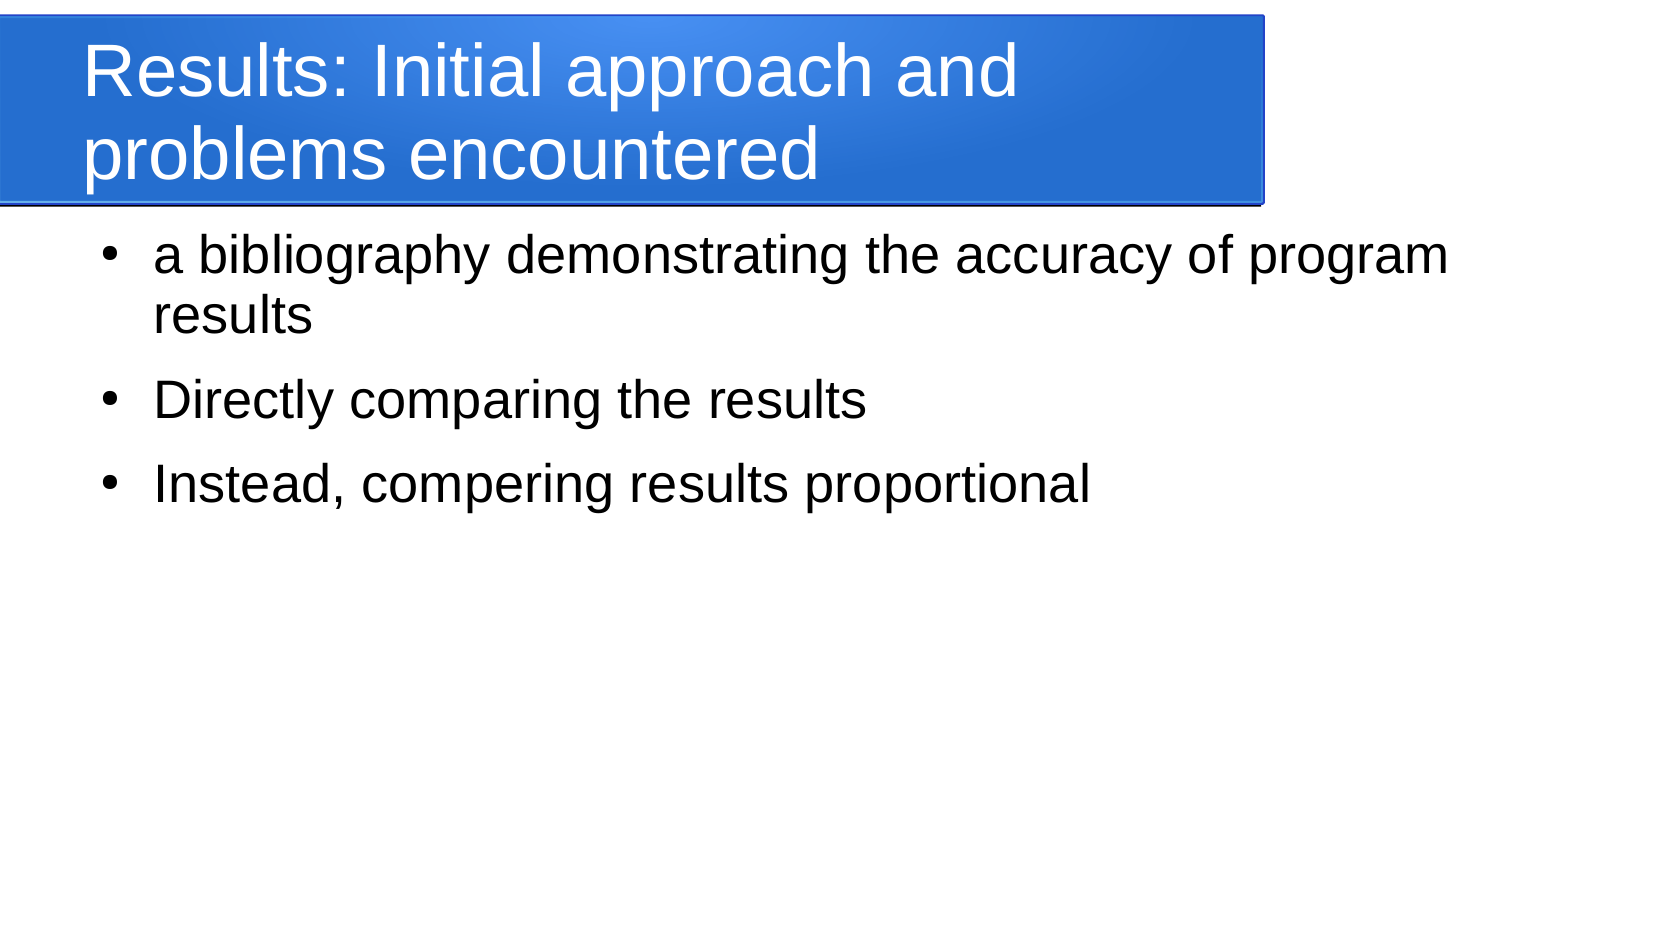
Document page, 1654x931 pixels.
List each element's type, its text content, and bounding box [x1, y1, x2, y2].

title Results: Initial approach and problems encountered [82, 29, 1235, 195]
list a bibliography demonstrating the accuracy of program results Directly comparing the results Instead, compering results proportional [82, 224, 1571, 764]
